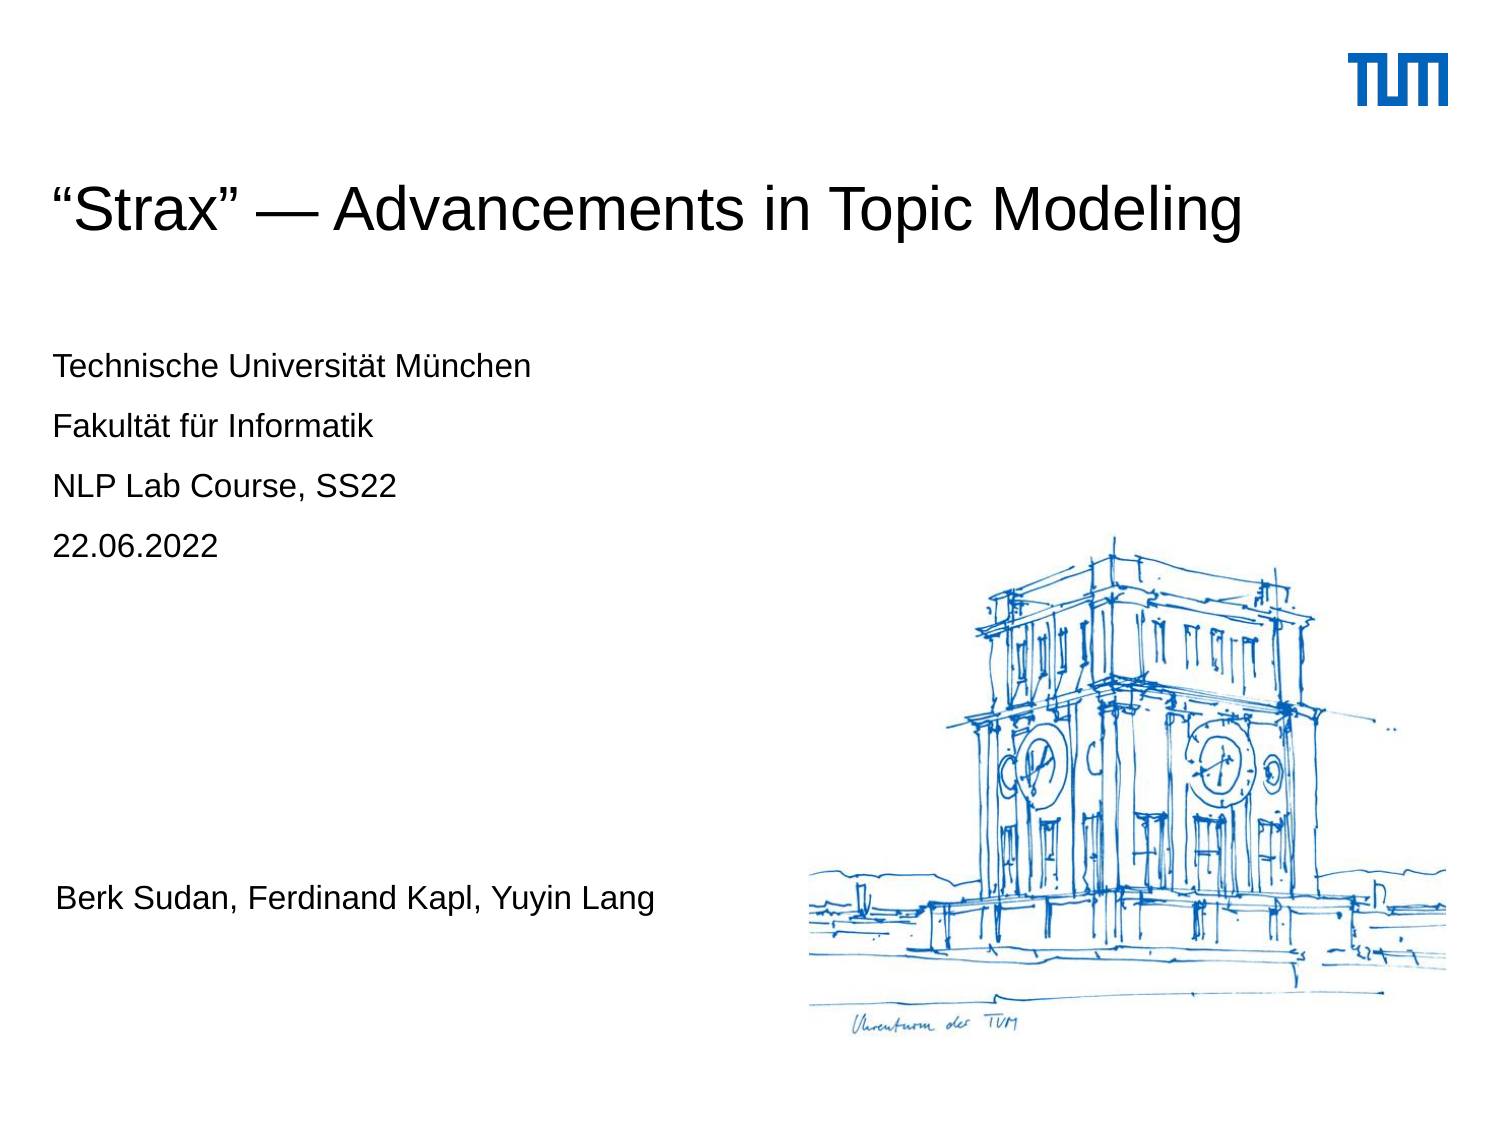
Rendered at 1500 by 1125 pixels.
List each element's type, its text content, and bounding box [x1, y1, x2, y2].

picture [808, 500, 1447, 1058]
picture [1348, 53, 1448, 106]
text_box “Strax” — Advancements in Topic Modeling [52, 163, 1449, 231]
text_box Technische Universität München Fakultät für Informatik NLP Lab Course, SS22 22.06.2022 [52, 324, 1449, 640]
text_box Berk Sudan, Ferdinand Kapl, Yuyin Lang [55, 856, 703, 983]
